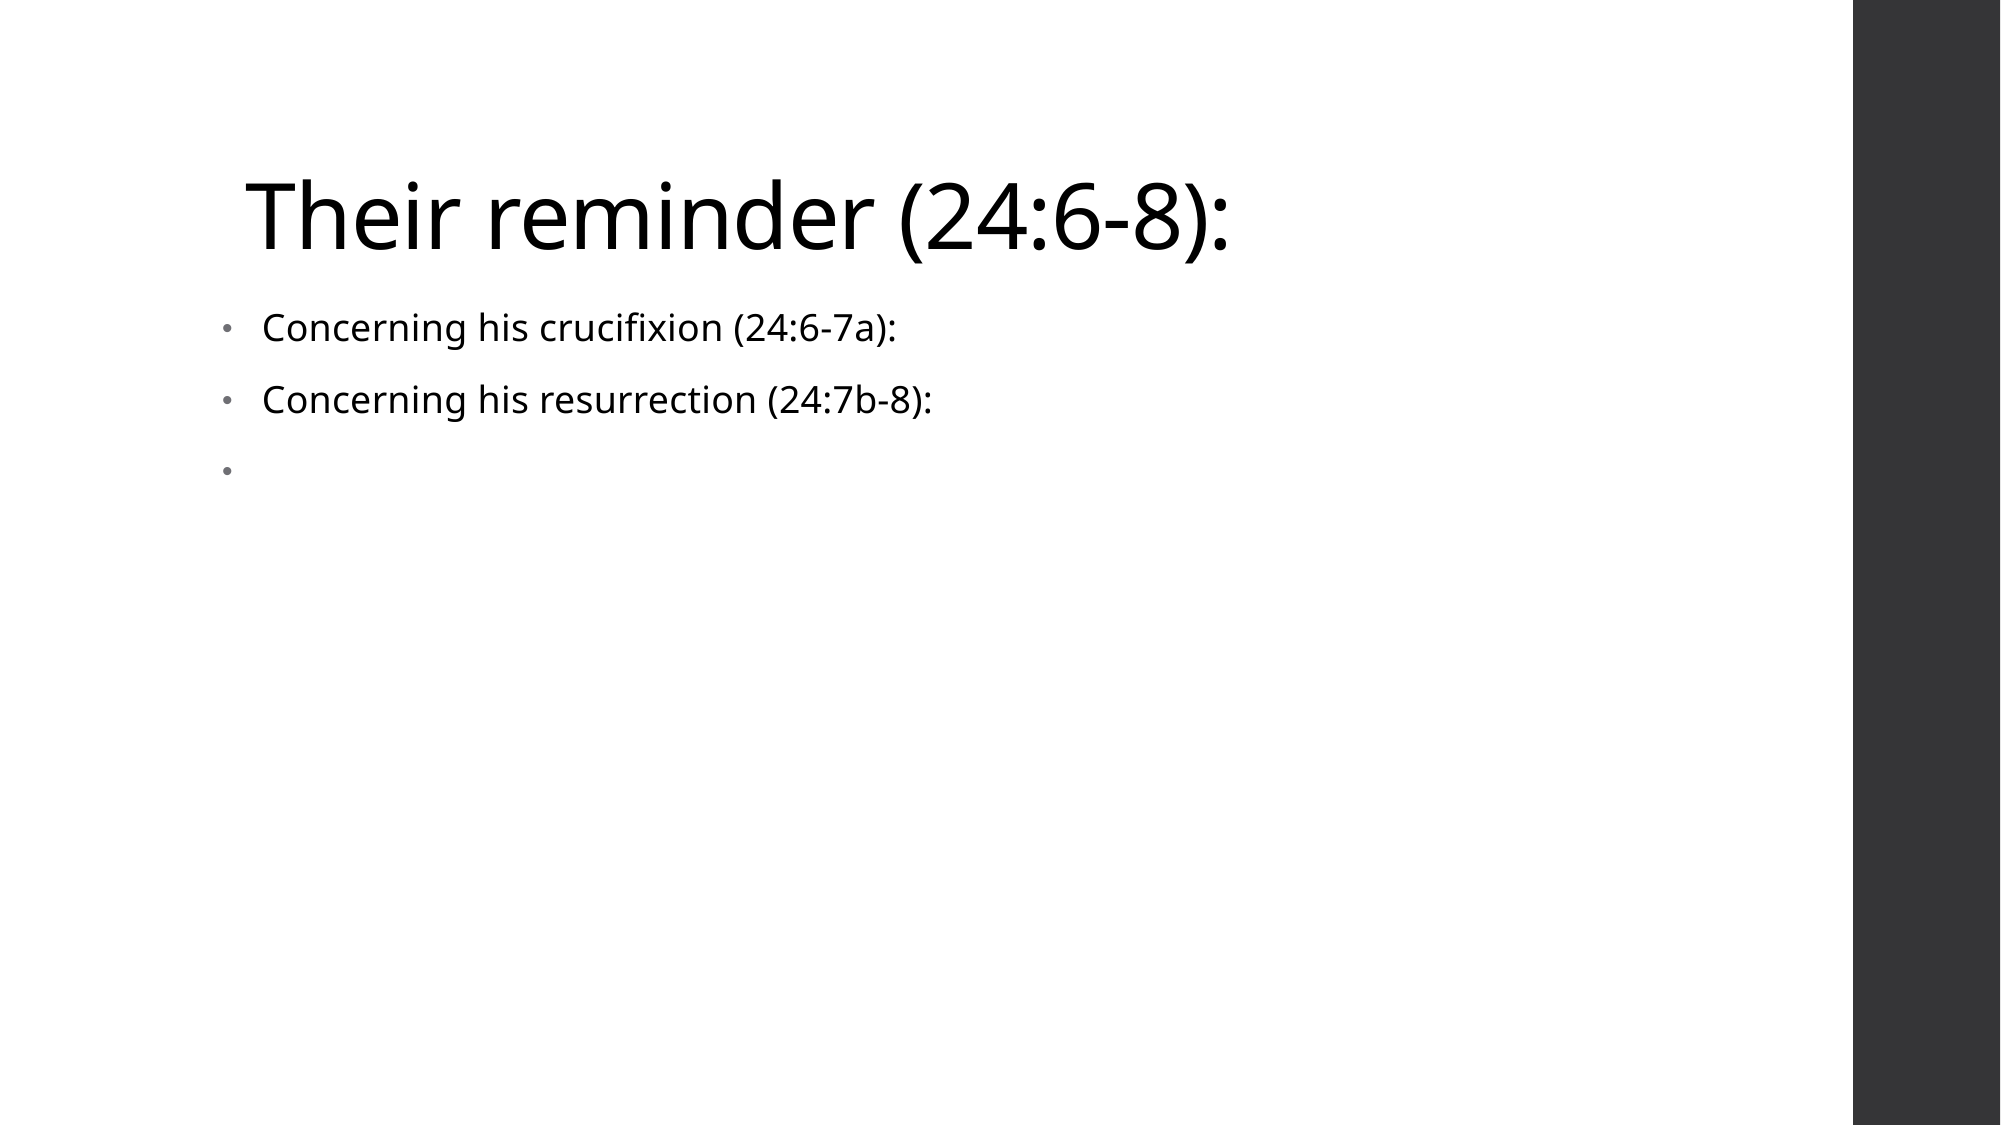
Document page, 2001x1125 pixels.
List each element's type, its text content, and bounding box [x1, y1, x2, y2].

title Their reminder (24:6-8): [206, 60, 1797, 278]
list Concerning his crucifixion (24:6-7a): Concerning his resurrection (24:7b-8): [206, 299, 1617, 1014]
